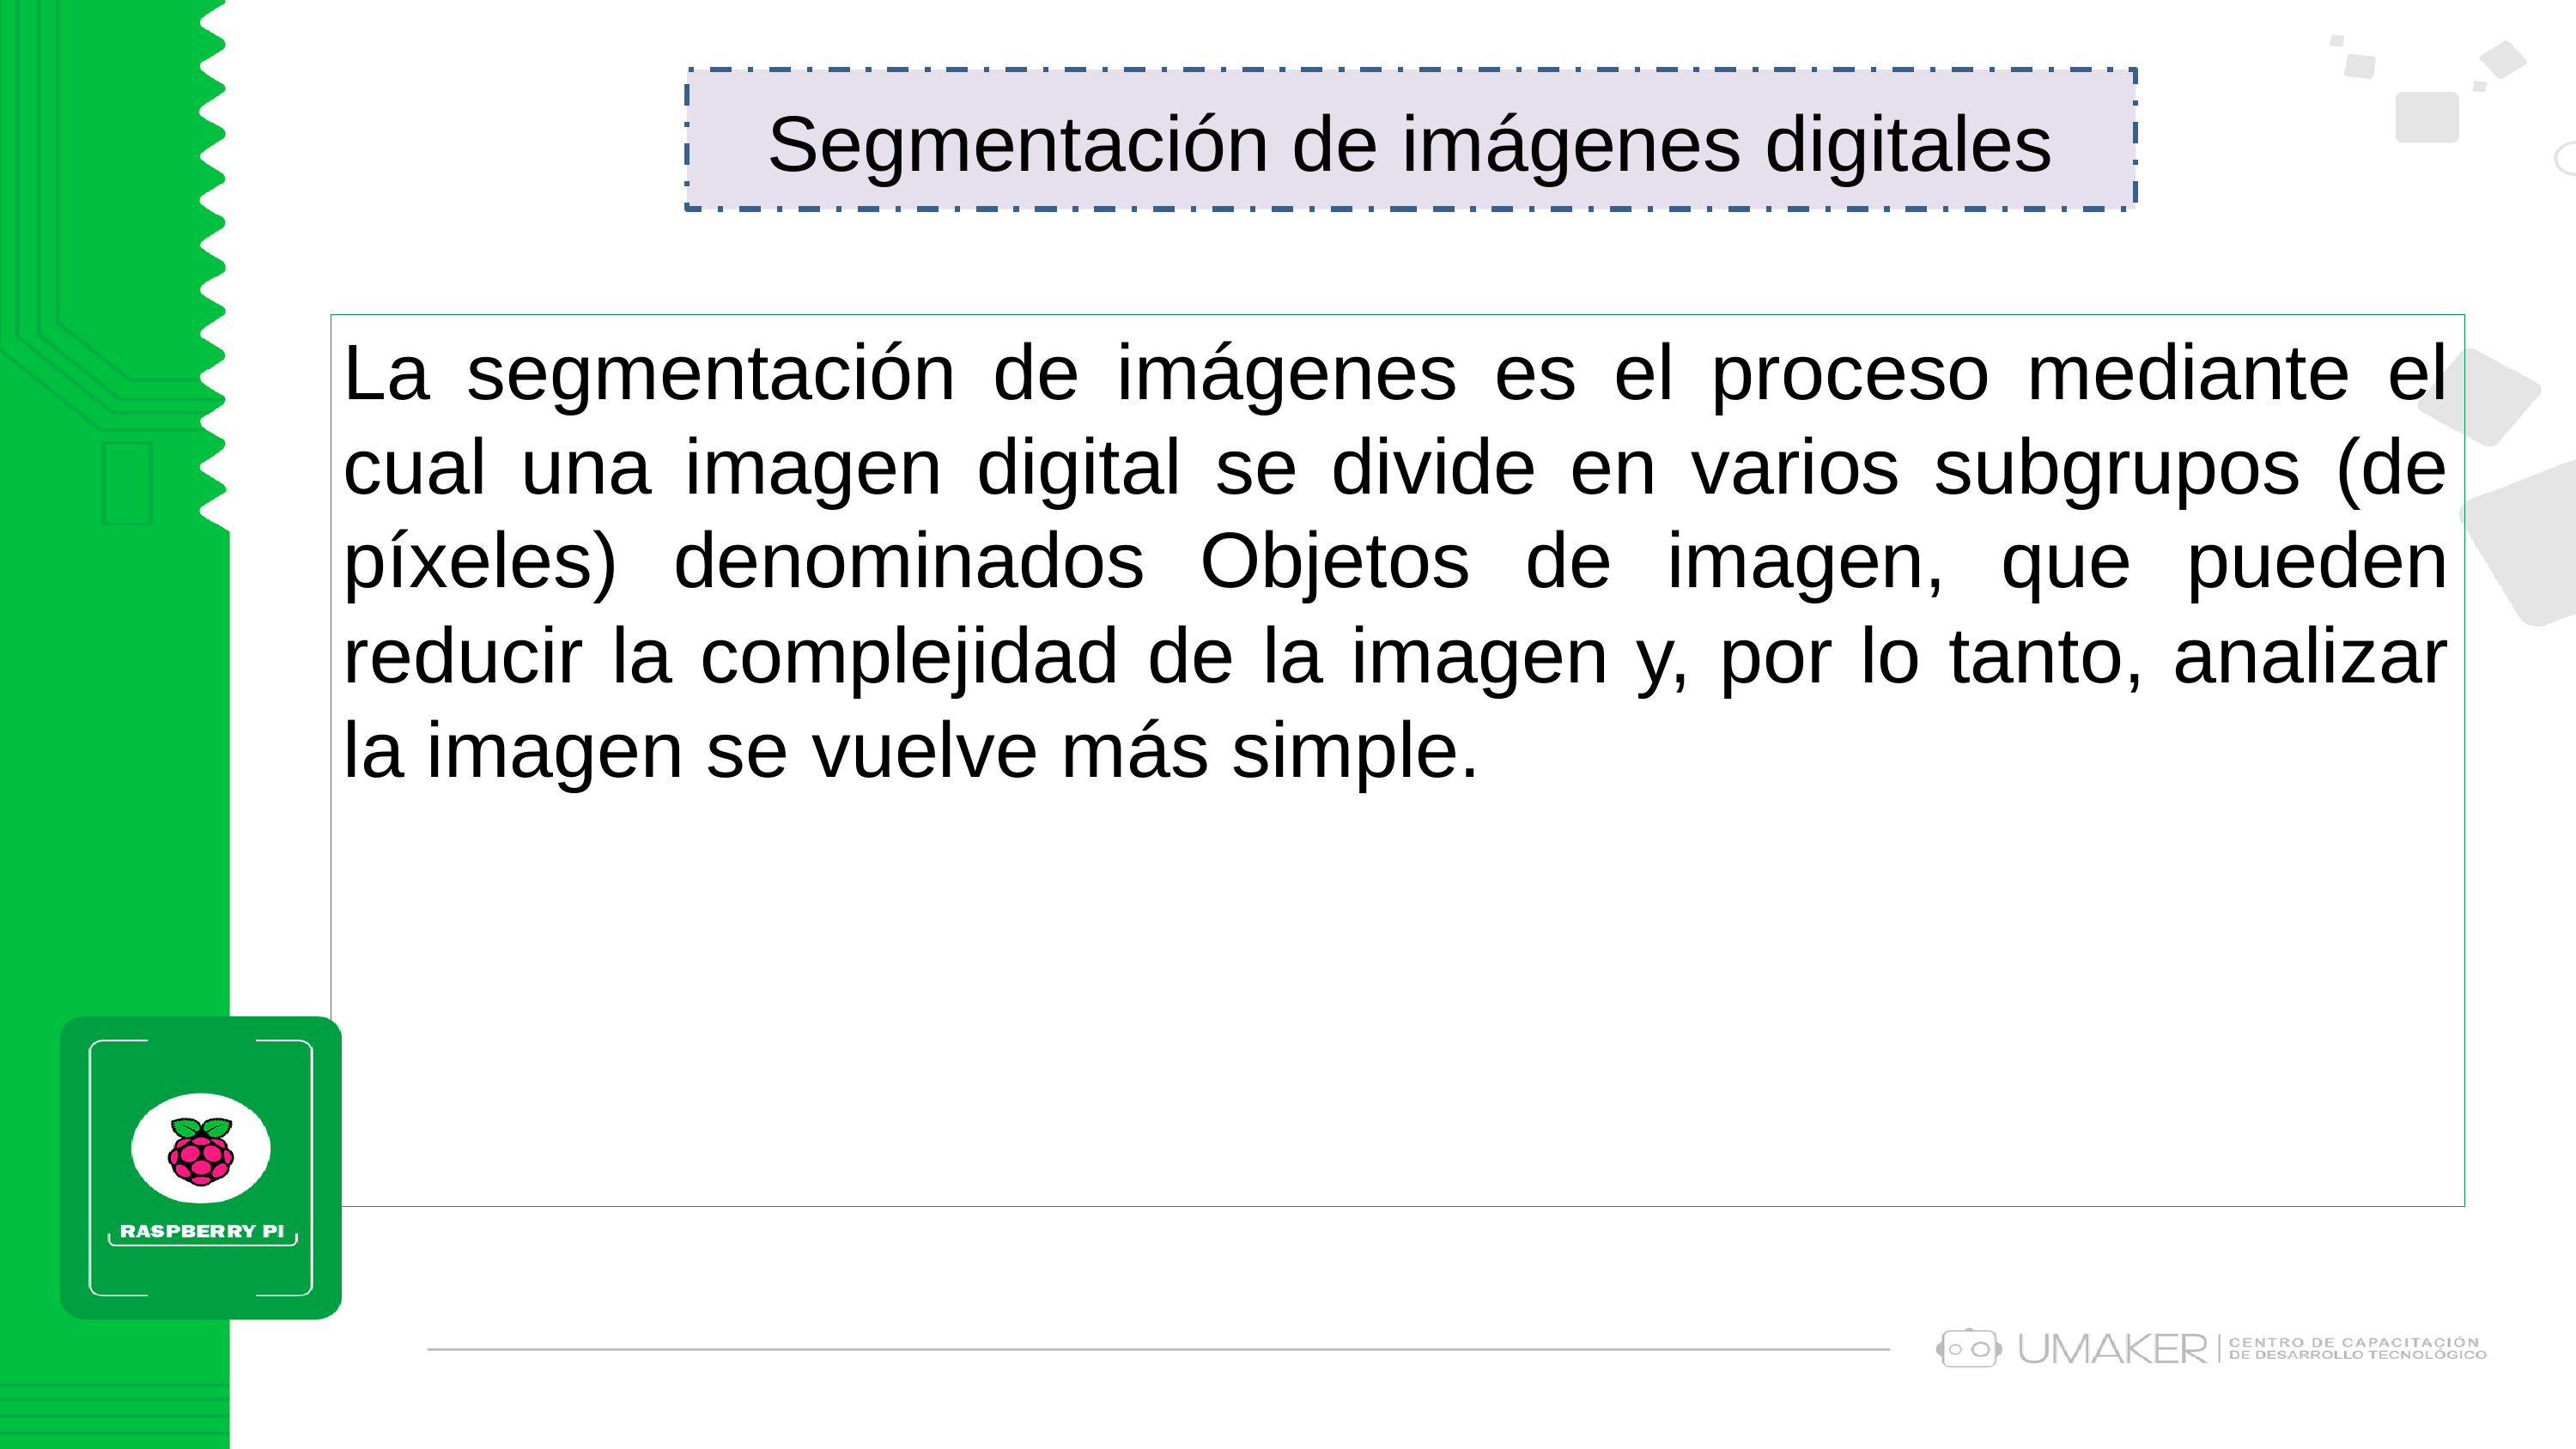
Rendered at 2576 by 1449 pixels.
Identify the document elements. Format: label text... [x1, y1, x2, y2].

picture [0, 0, 2576, 1449]
text_box Segmentación de imágenes digitales [687, 70, 2136, 209]
text_box La segmentación de imágenes es el proceso mediante el cual una imagen digital se divide en varios subgrupos (de píxeles) denominados Objetos de imagen, que pueden reducir la complejidad de la imagen y, por lo tanto, analizar la imagen se vuelve más simple. [331, 314, 2465, 1207]
